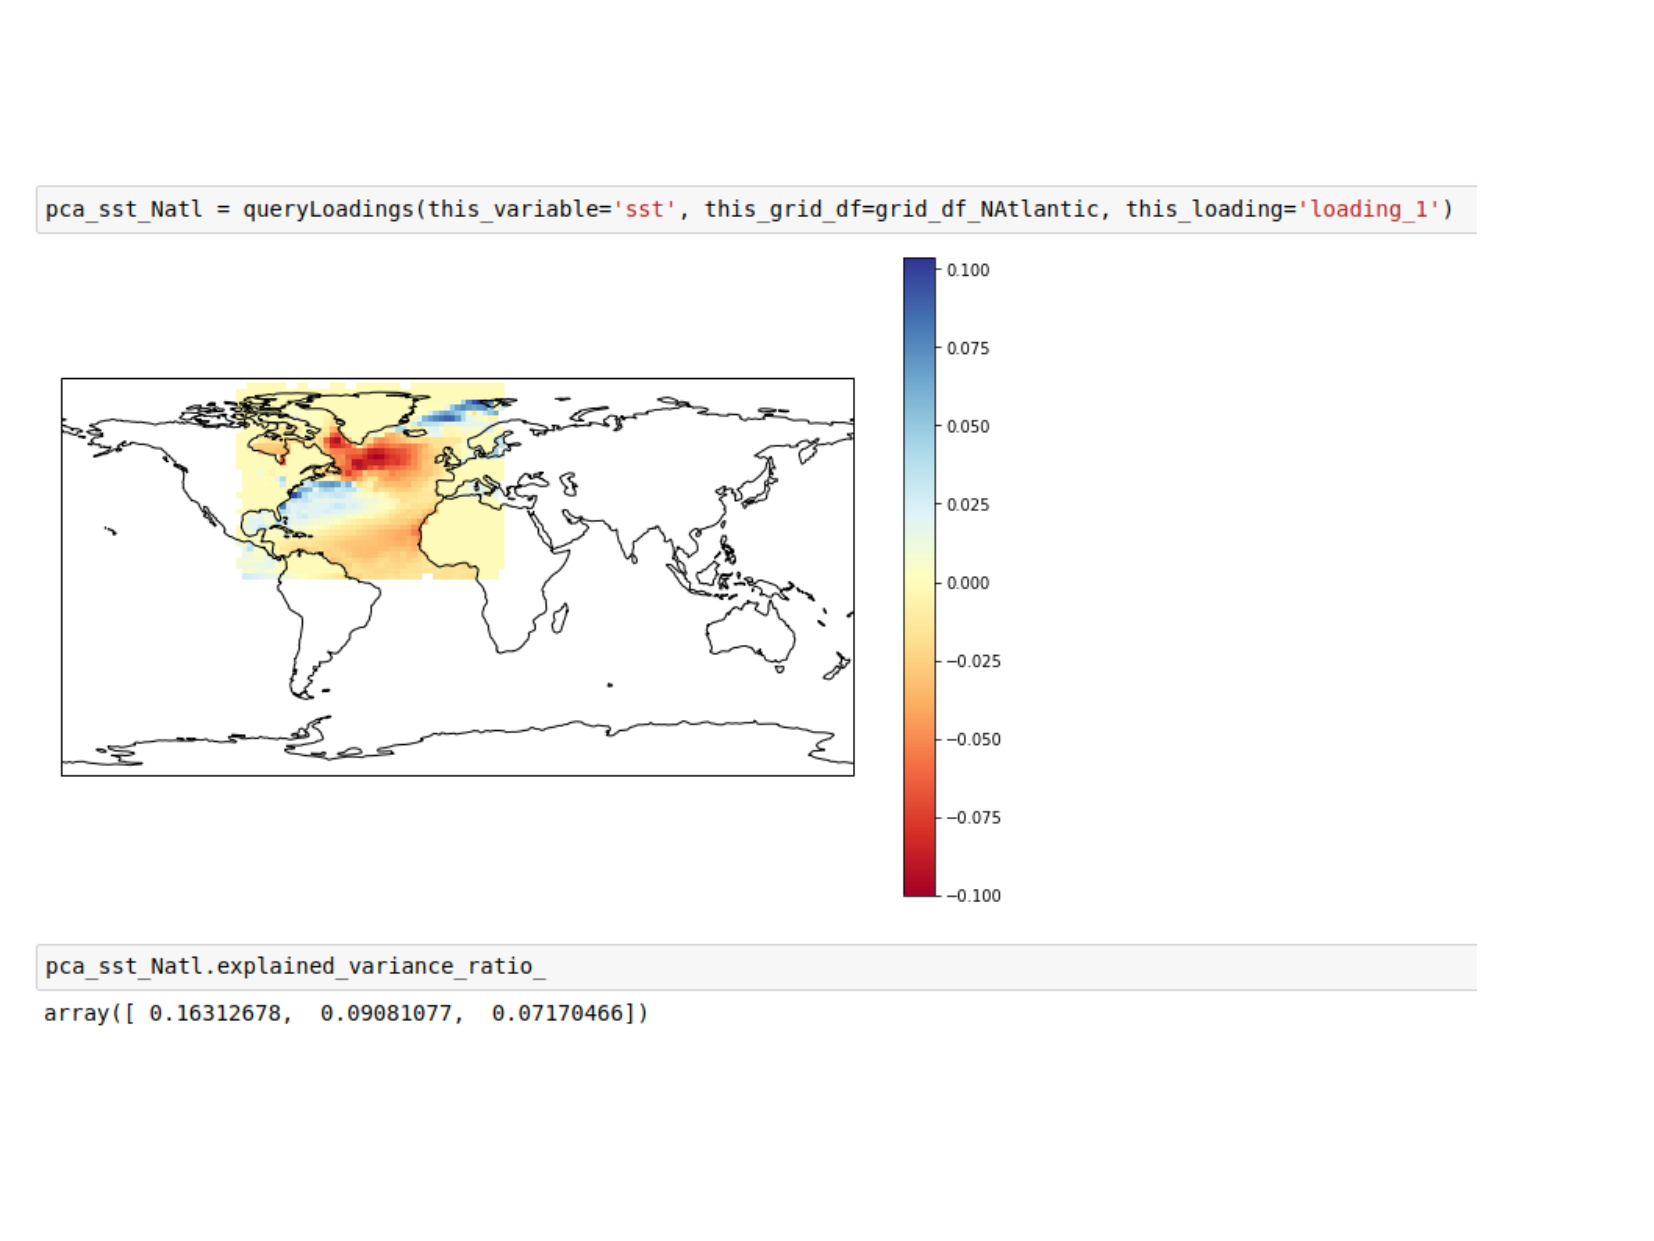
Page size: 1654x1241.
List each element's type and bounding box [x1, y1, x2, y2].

picture [30, 181, 1477, 1036]
